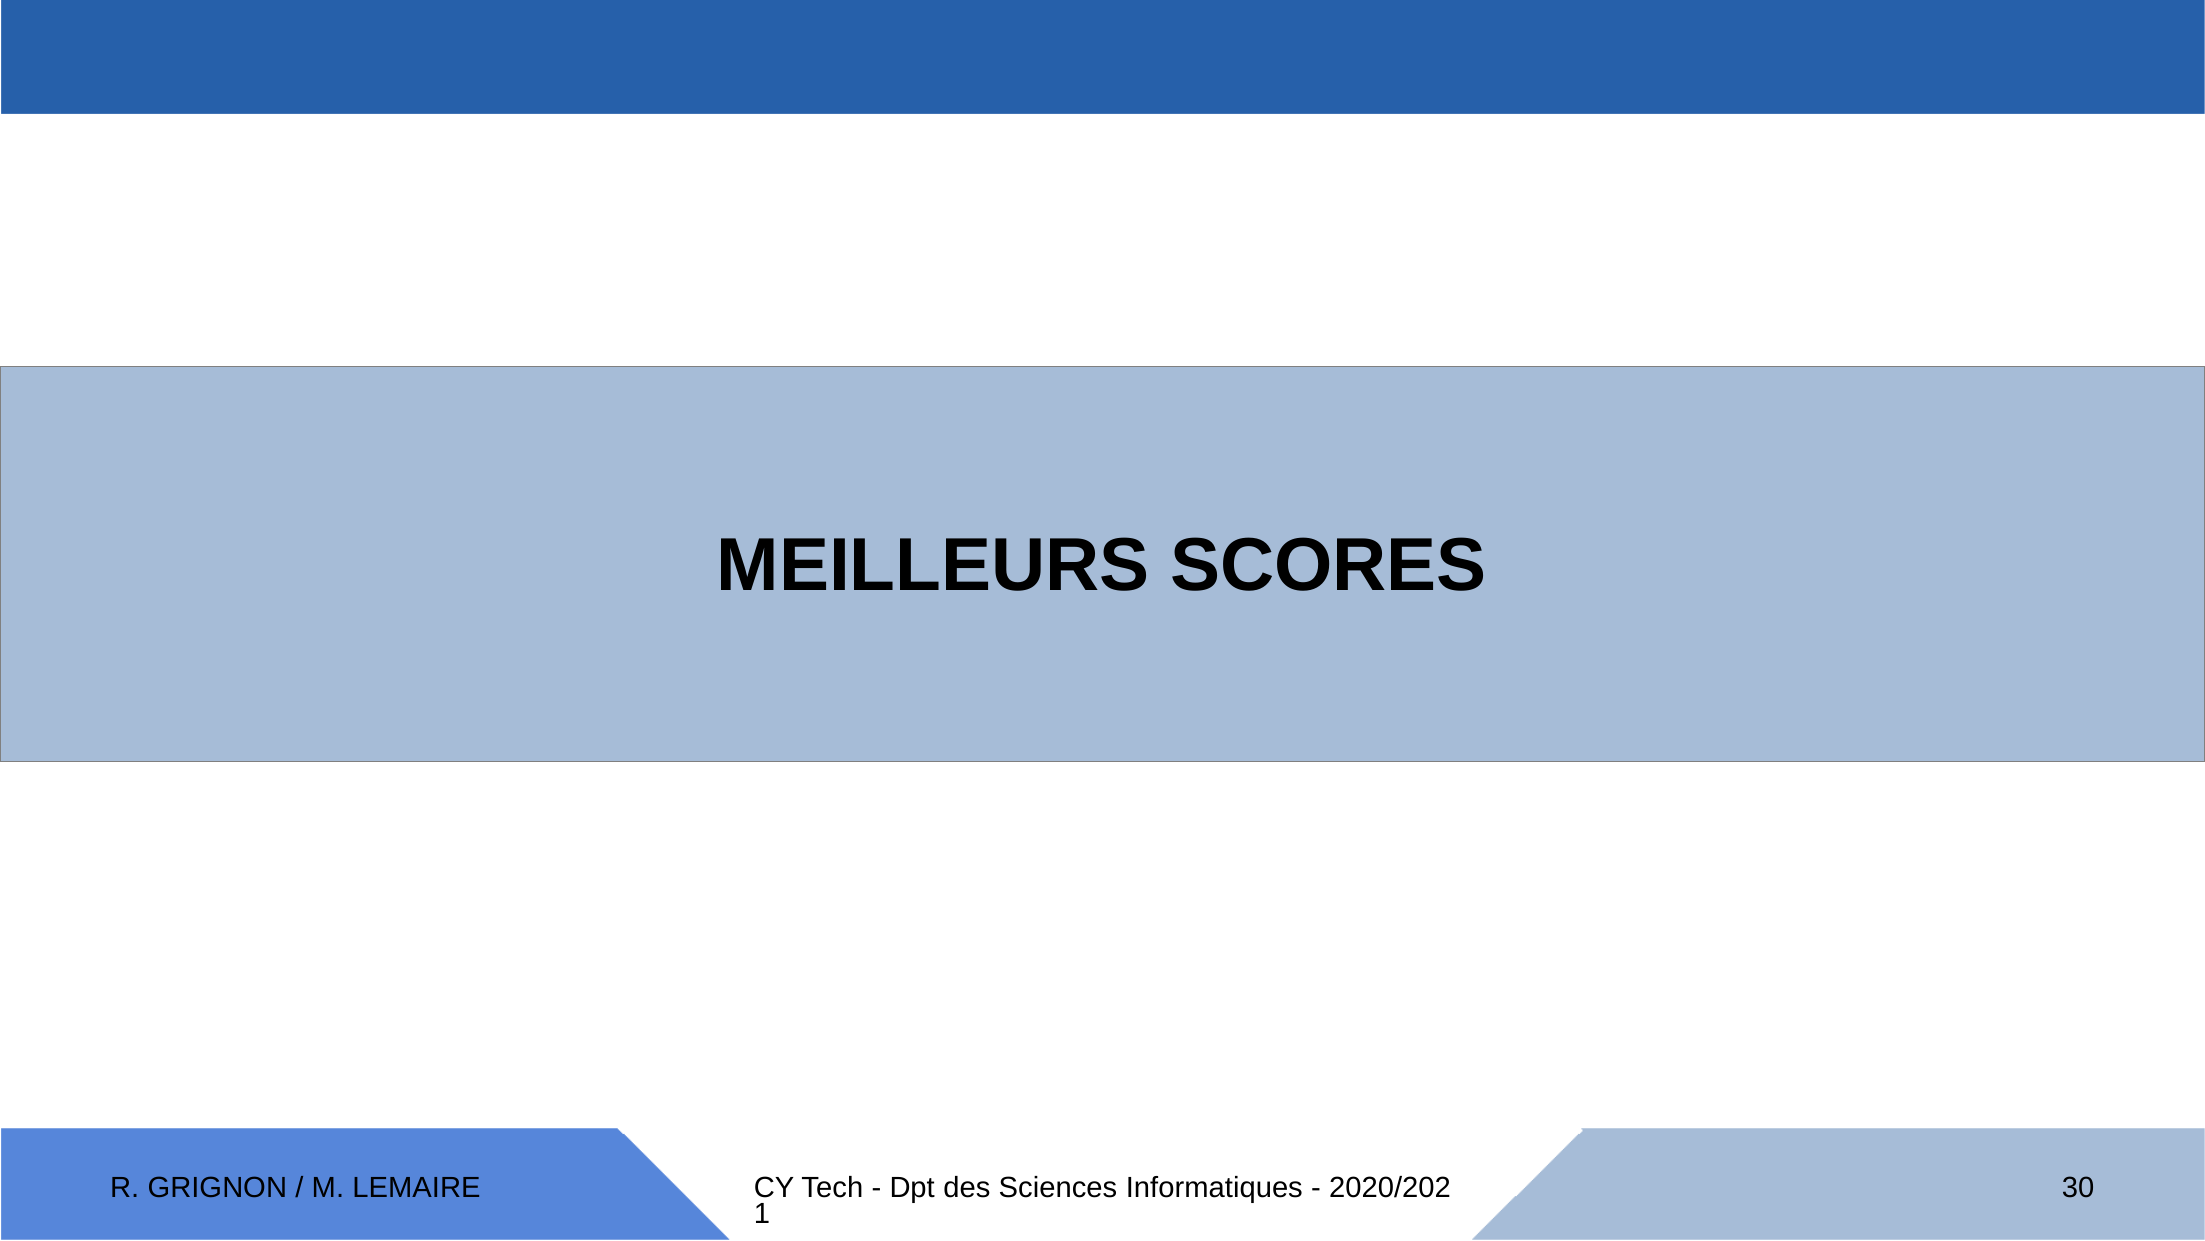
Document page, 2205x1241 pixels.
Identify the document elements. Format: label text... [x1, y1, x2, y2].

picture [0, 762, 2205, 1241]
picture [0, 0, 2205, 366]
text_box MEILLEURS SCORES [0, 366, 2205, 762]
